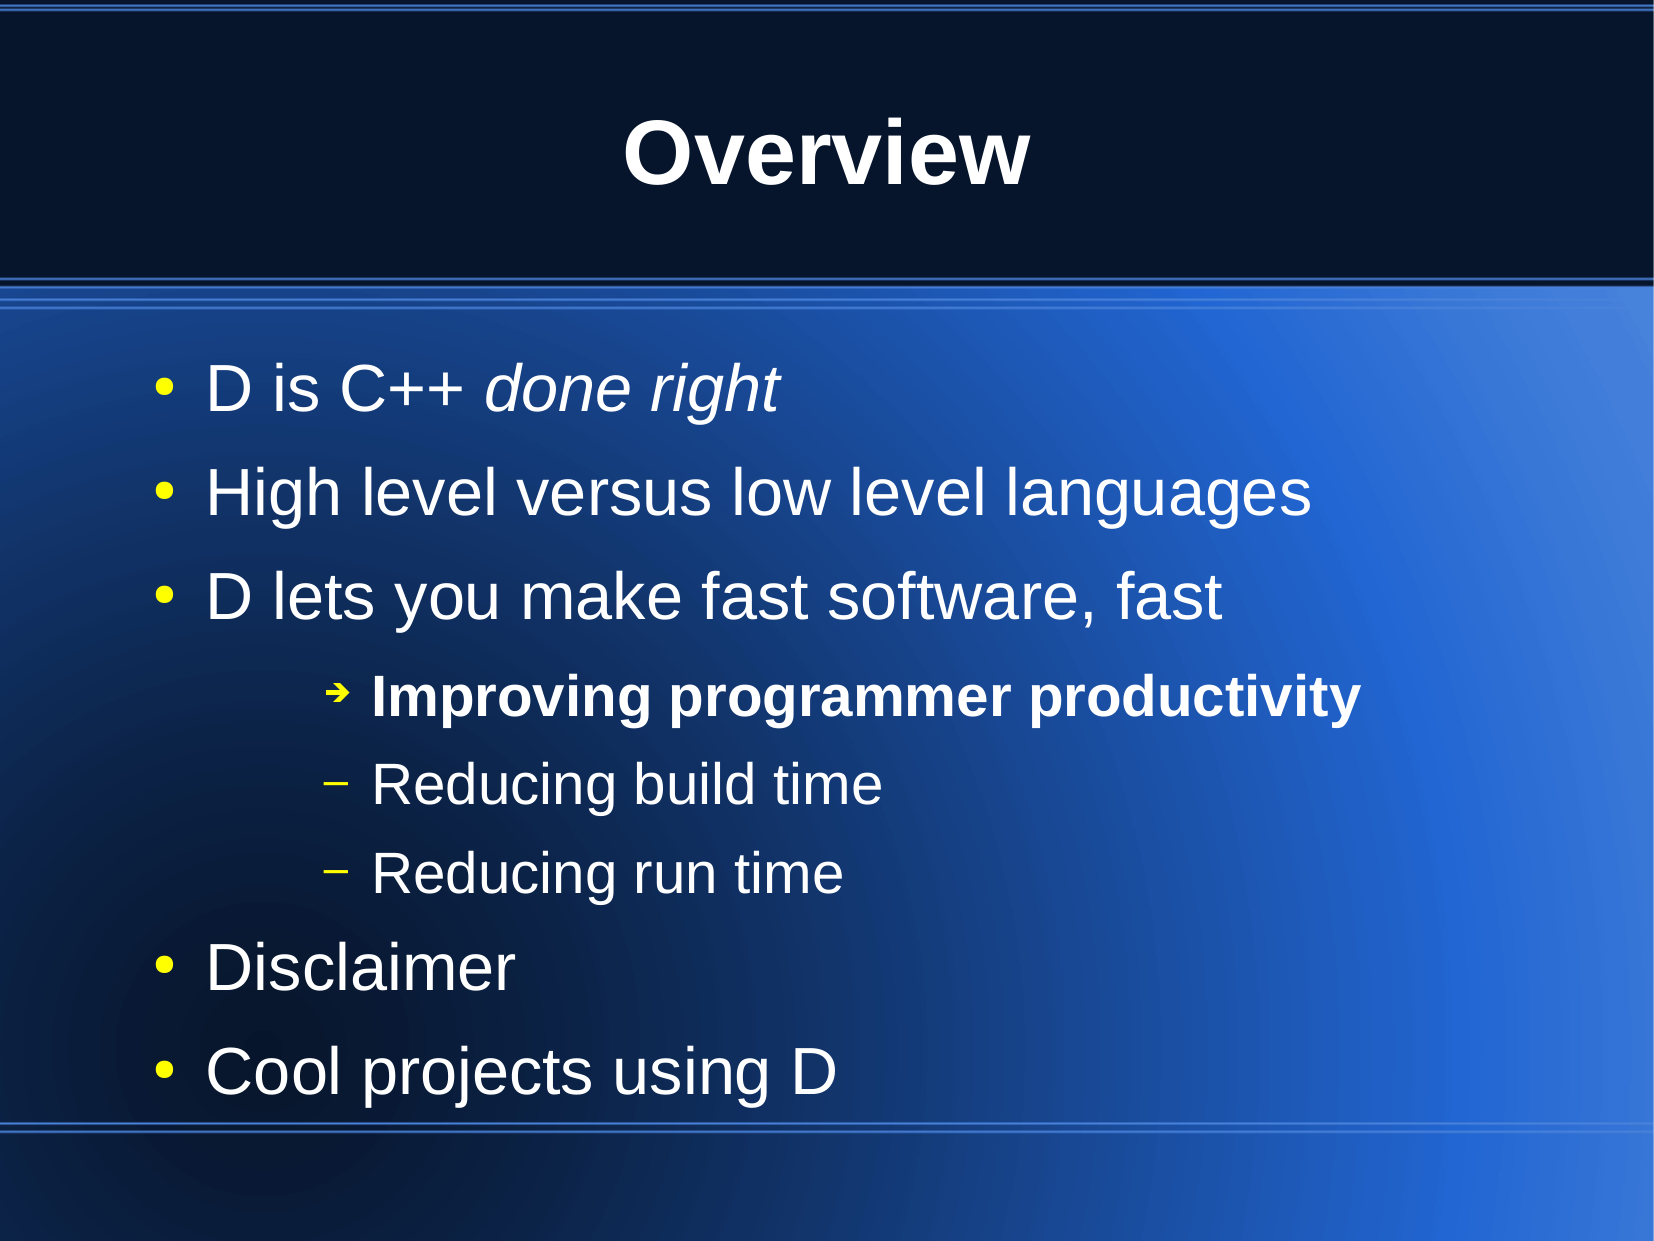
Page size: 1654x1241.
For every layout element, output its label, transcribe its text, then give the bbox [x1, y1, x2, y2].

picture [0, 0, 1654, 1241]
title Overview [82, 49, 1571, 257]
list D is C++ done right High level versus low level languages D lets you make fast software, fast Improving programmer productivity Reducing build time Reducing run time Disclaimer Cool projects using D [134, 350, 1516, 1133]
